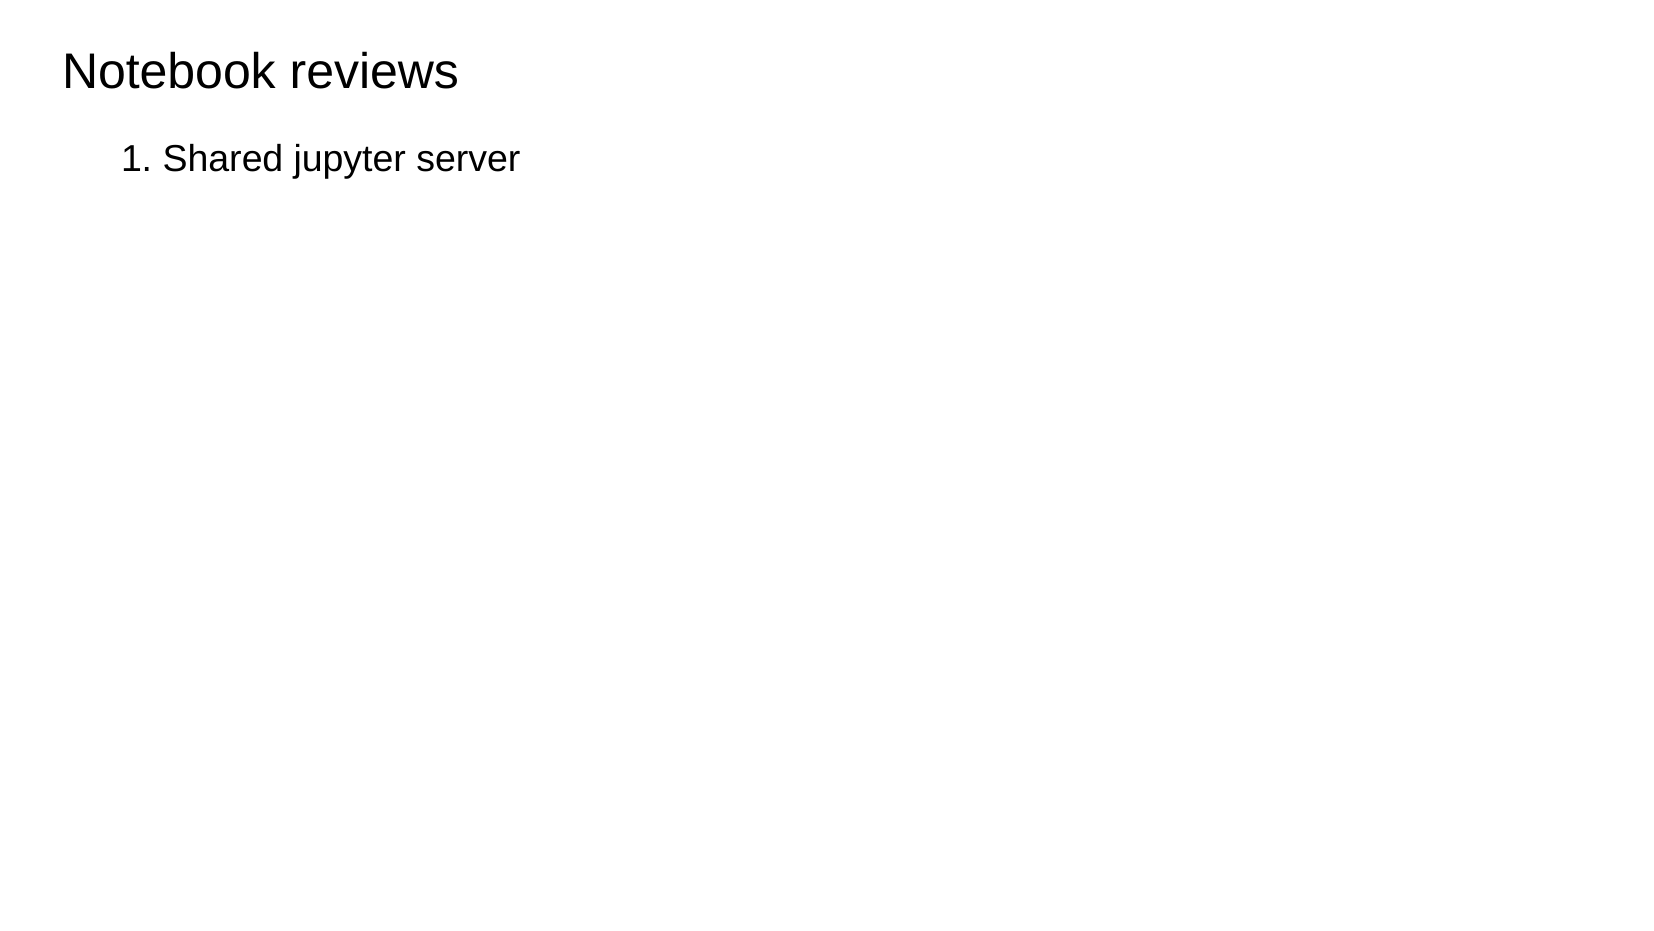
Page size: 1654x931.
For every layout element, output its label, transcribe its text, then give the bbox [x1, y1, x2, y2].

text_box 1. Shared jupyter server [106, 129, 556, 187]
text_box Notebook reviews [47, 35, 780, 107]
